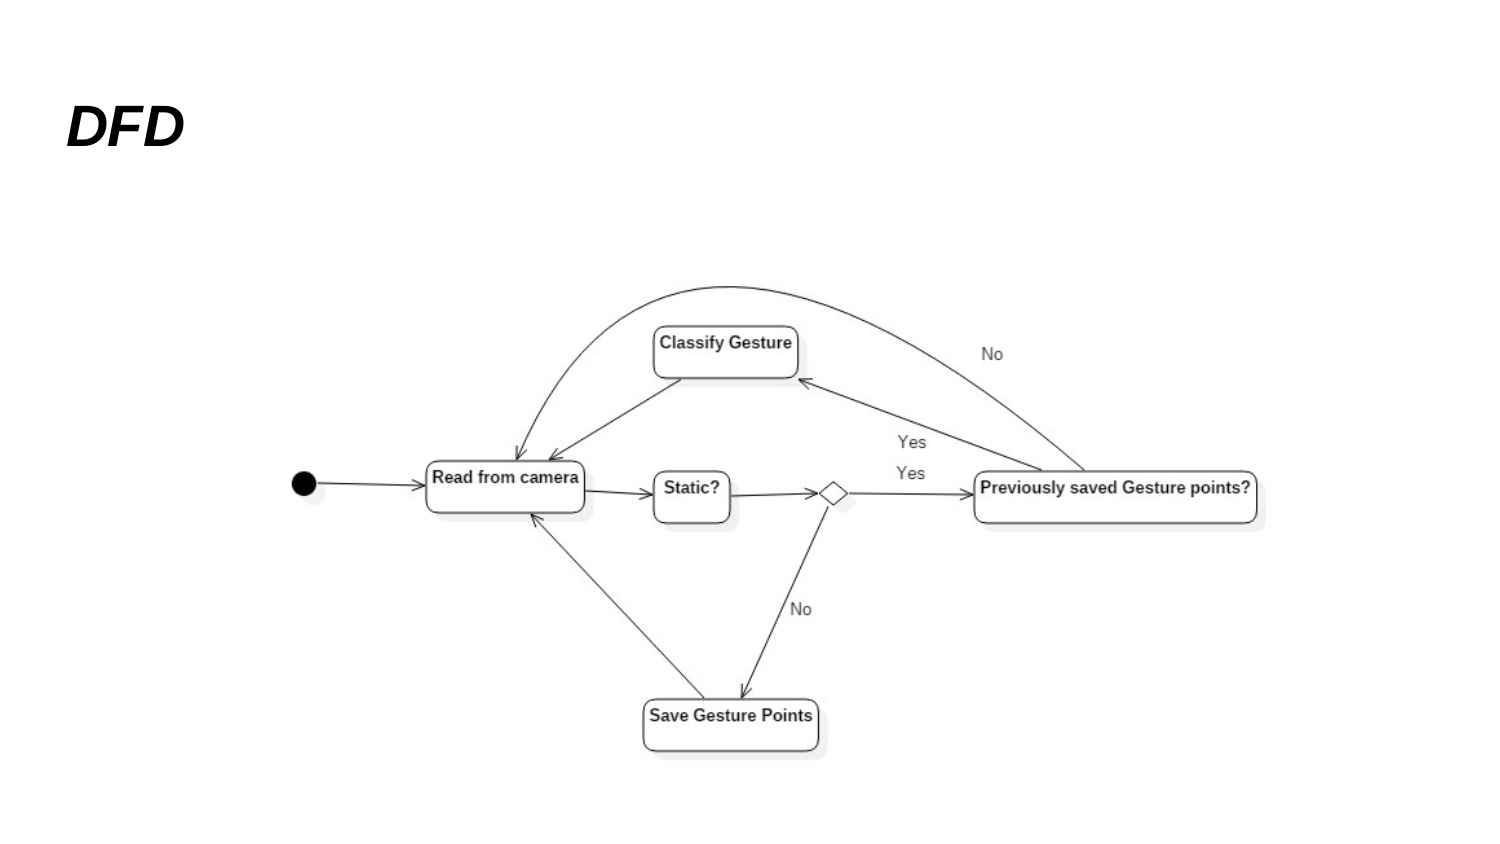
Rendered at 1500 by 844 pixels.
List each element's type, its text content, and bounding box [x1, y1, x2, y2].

title DFD [51, 72, 1449, 167]
picture [279, 96, 1308, 803]
